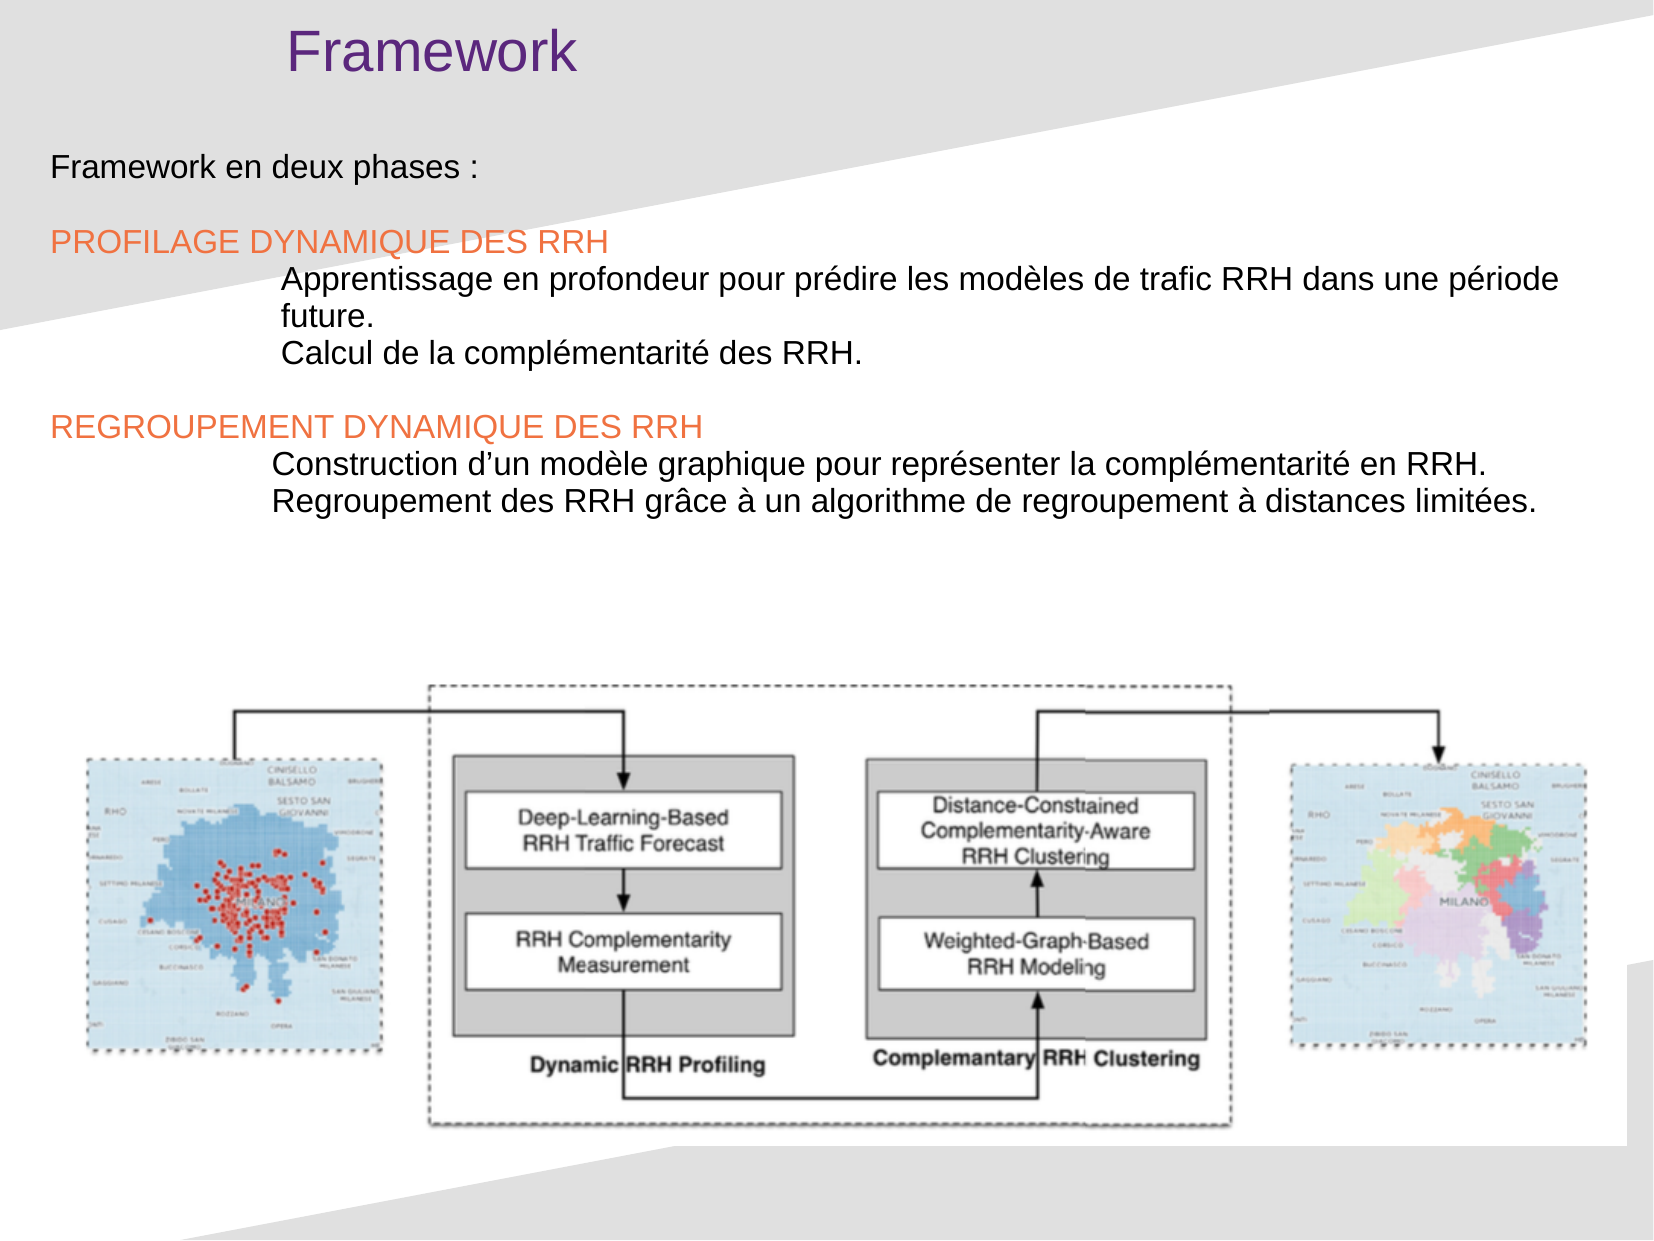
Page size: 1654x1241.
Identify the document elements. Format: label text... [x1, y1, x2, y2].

text_box Framework [11, 11, 1619, 92]
picture [47, 665, 1627, 1146]
text_box Framework en deux phases : PROFILAGE DYNAMIQUE DES RRH Apprentissage en profondeur pour prédire les modèles de trafic RRH dans une période future. Calcul de la complémentarité des RRH. REGROUPEMENT DYNAMIQUE DES RRH Construction d’un modèle graphique pour représenter la complémentarité en RRH. Regroupement des RRH grâce à un algorithme de regroupement à distances limitées. [35, 141, 1619, 564]
